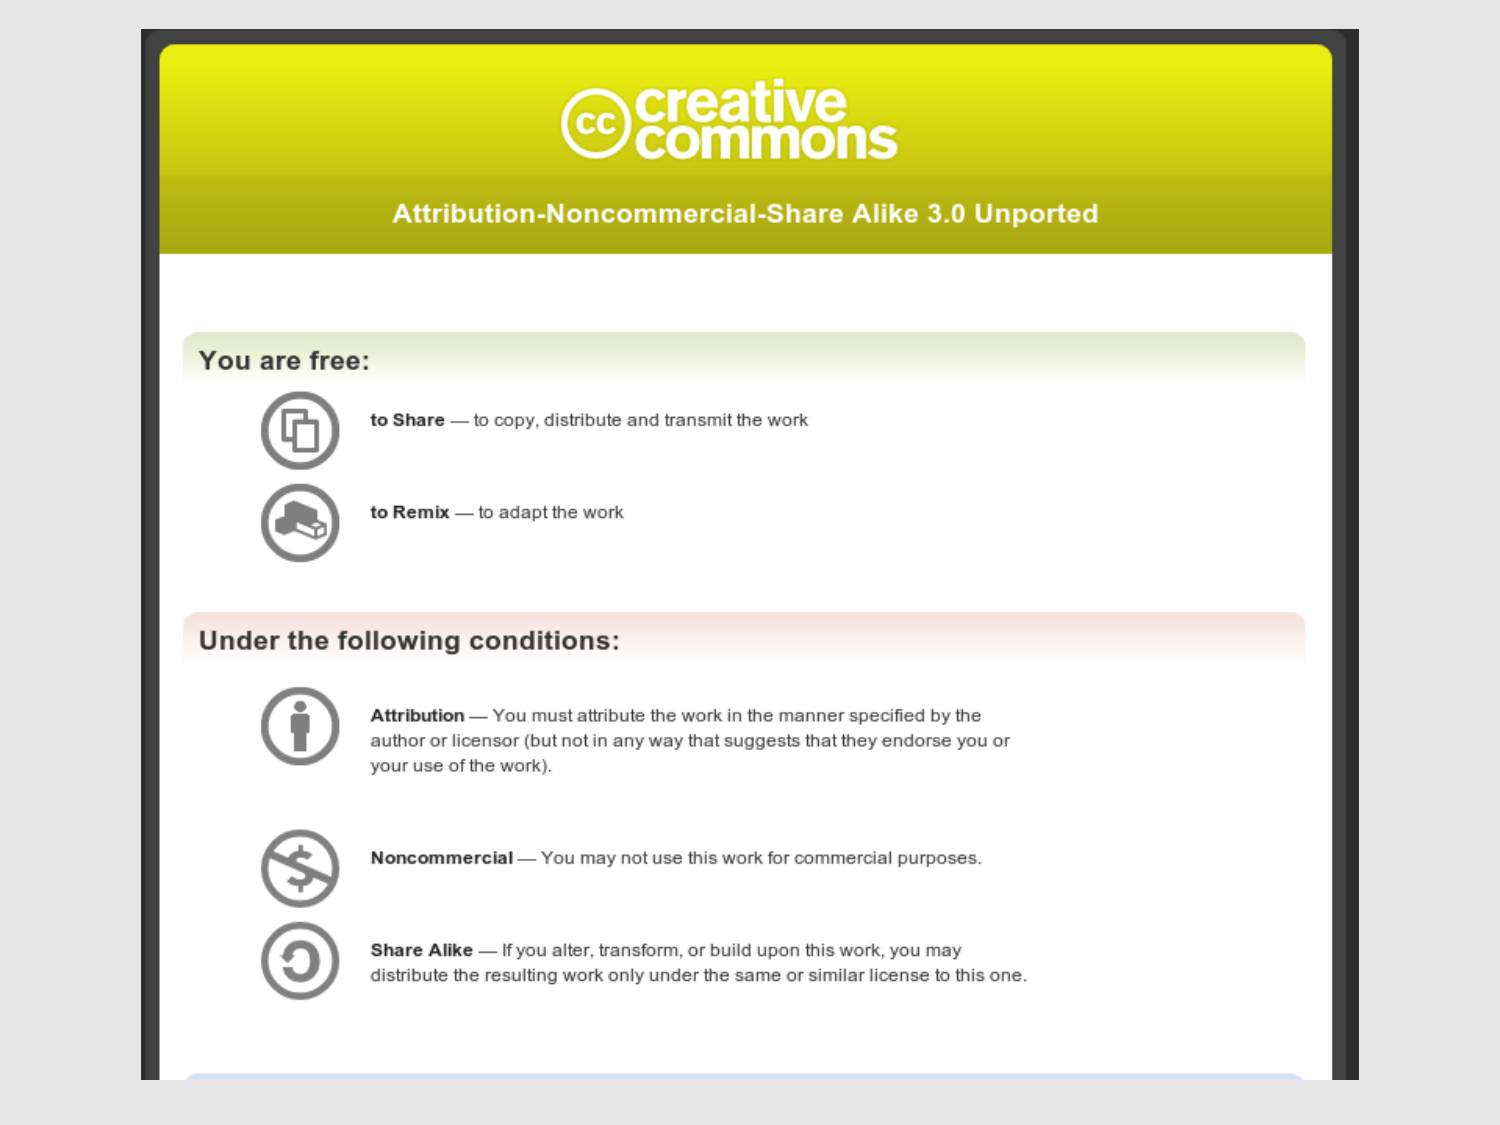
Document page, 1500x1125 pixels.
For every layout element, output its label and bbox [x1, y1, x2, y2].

picture [141, 29, 1359, 1080]
